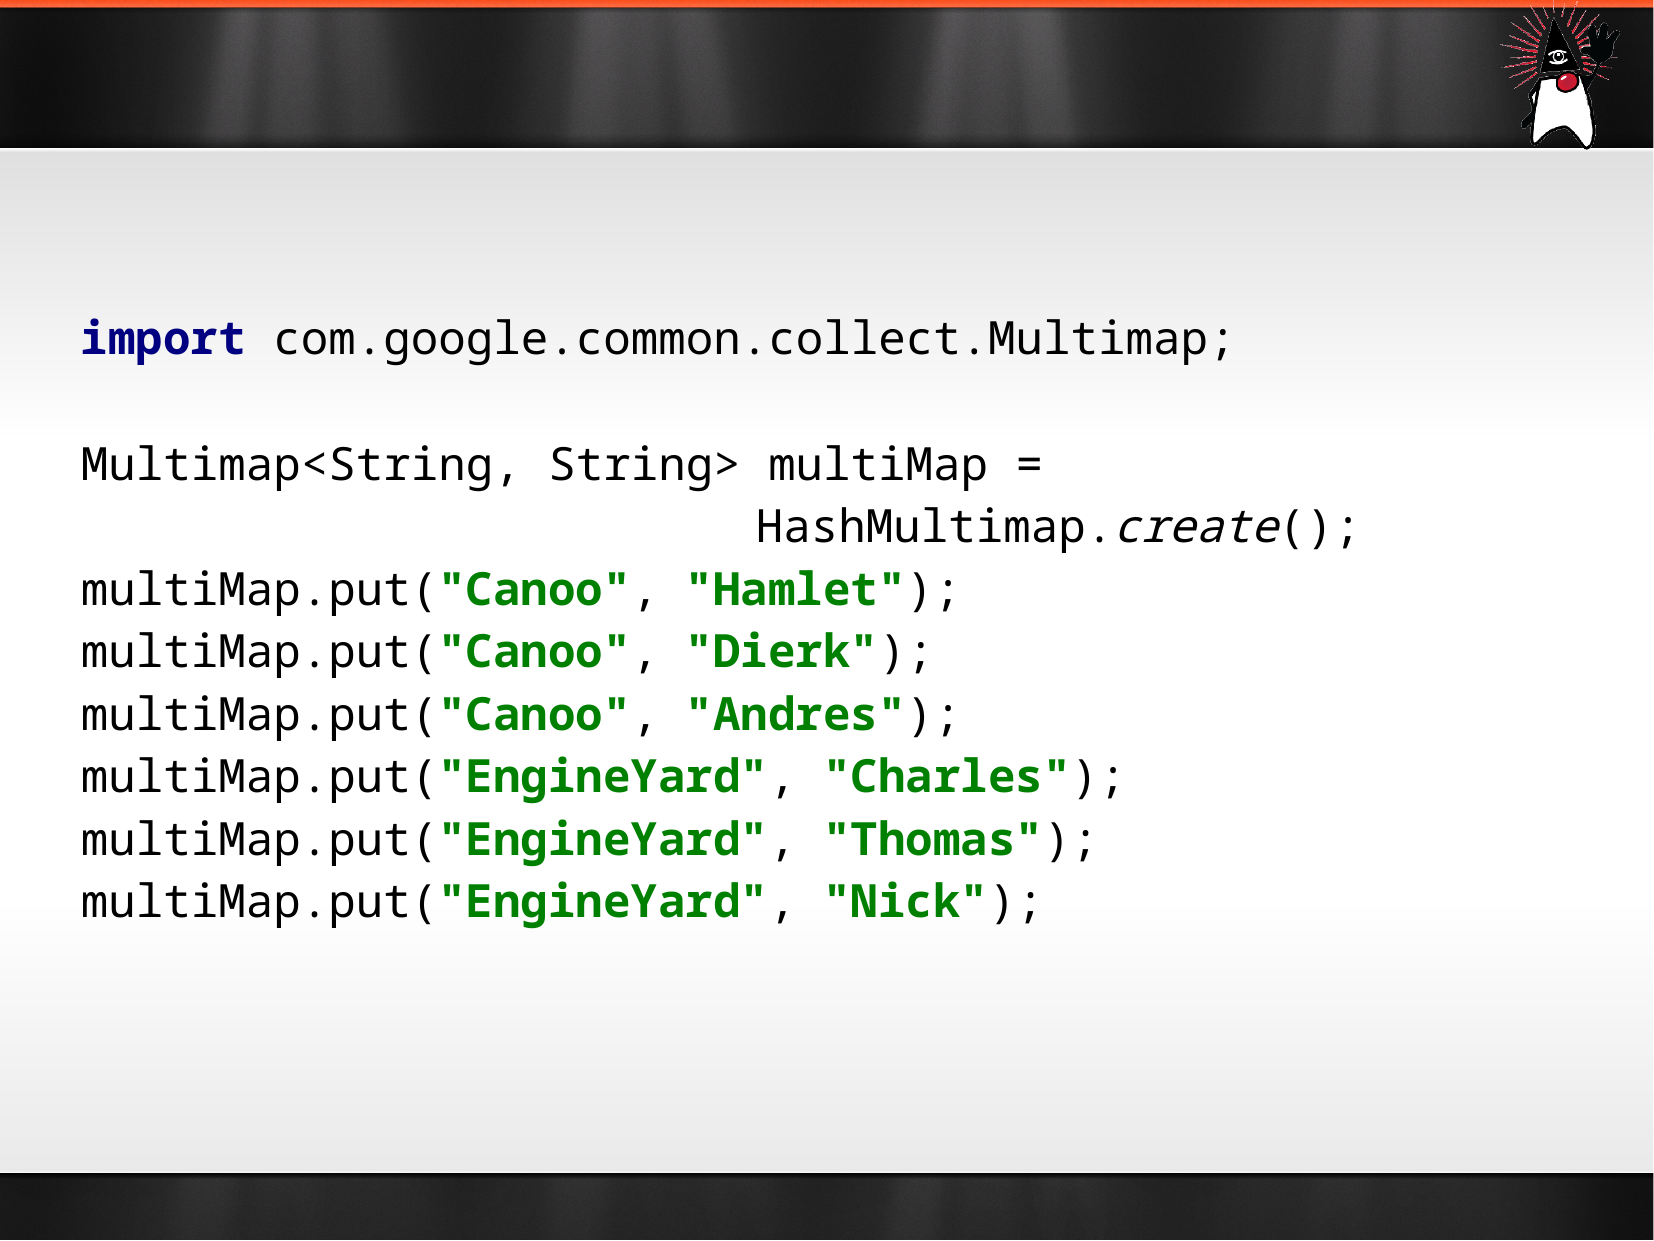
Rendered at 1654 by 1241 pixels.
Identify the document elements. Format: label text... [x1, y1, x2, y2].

subtitle import com.google.common.collect.Multimap; Multimap<String, String> multiMap = HashMultimap.create(); multiMap.put("Canoo", "Hamlet"); multiMap.put("Canoo", "Dierk"); multiMap.put("Canoo", "Andres"); multiMap.put("EngineYard", "Charles"); multiMap.put("EngineYard", "Thomas"); multiMap.put("EngineYard", "Nick"); [80, 305, 1654, 1125]
picture [0, 0, 1654, 1240]
